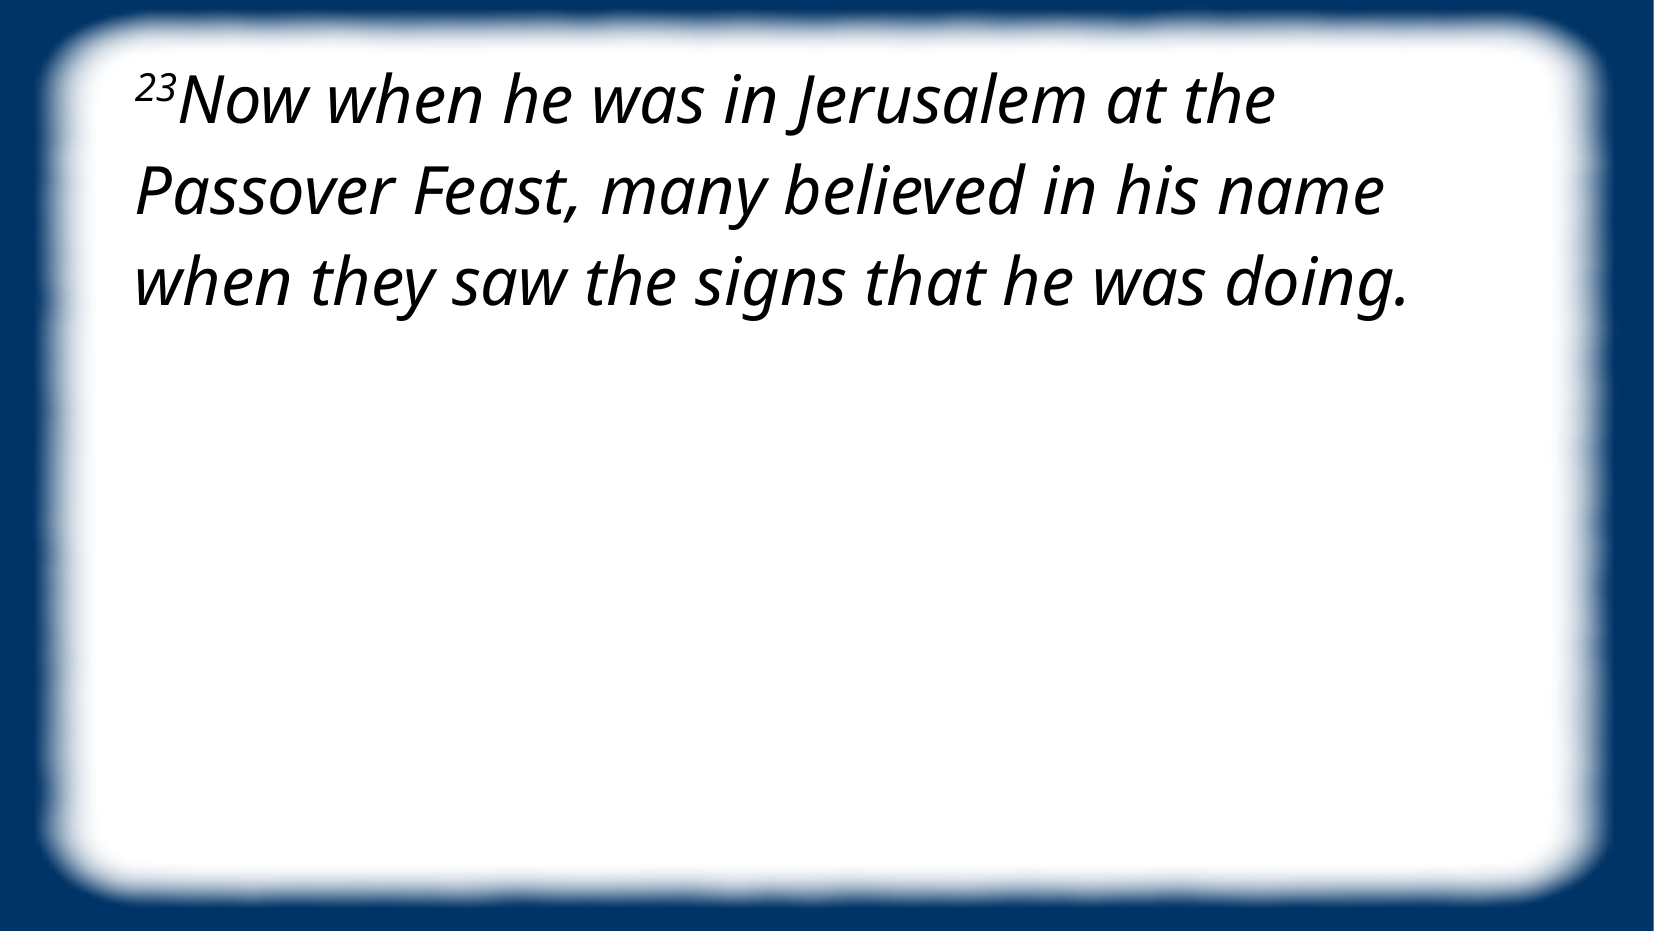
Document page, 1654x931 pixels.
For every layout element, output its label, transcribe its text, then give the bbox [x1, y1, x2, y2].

picture [0, 0, 1654, 931]
text_box 23Now when he was in Jerusalem at the Passover Feast, many believed in his name when they saw the signs that he was doing. [120, 45, 1531, 361]
